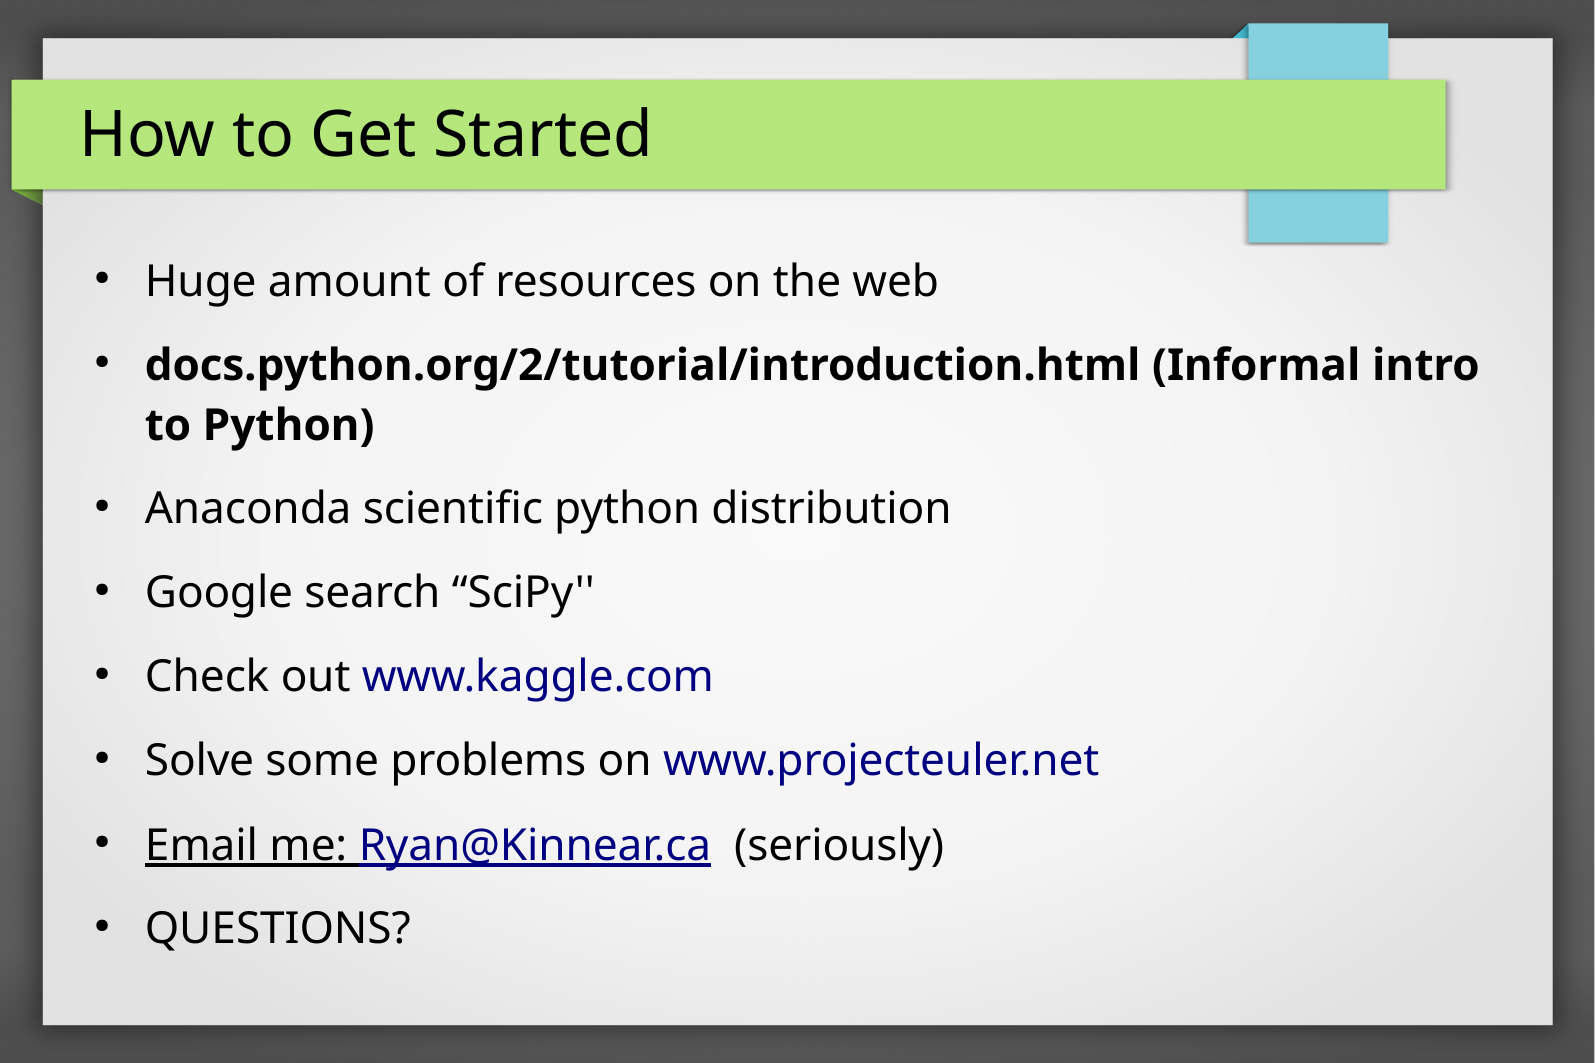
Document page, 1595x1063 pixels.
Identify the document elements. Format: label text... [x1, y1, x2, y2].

picture [0, 0, 1595, 1063]
title How to Get Started [79, 78, 1219, 185]
list Huge amount of resources on the web docs.python.org/2/tutorial/introduction.html (Informal intro to Python) Anaconda scientific python distribution Google search “SciPy'' Check out www.kaggle.com Solve some problems on www.projecteuler.net Email me: Ryan@Kinnear.ca (seriously) QUESTIONS? [77, 249, 1513, 961]
